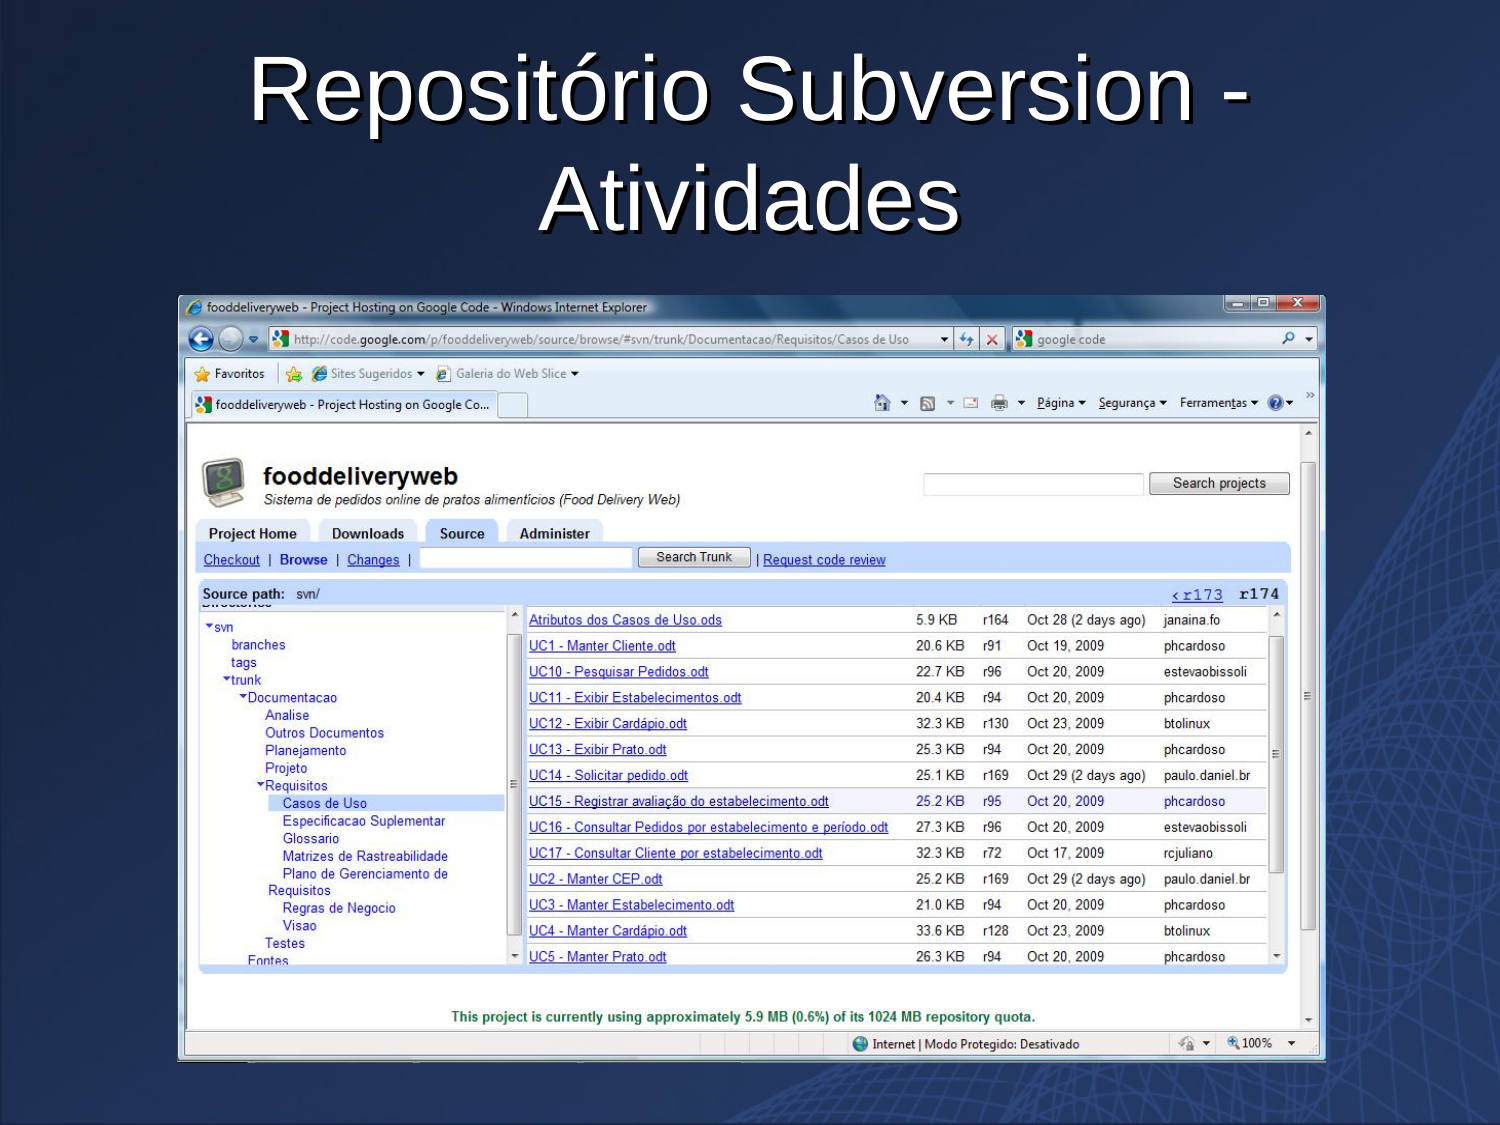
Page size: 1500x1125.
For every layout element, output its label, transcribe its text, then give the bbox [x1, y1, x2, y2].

title Repositório Subversion - Atividades [75, 20, 1426, 257]
picture [0, 0, 1500, 1125]
